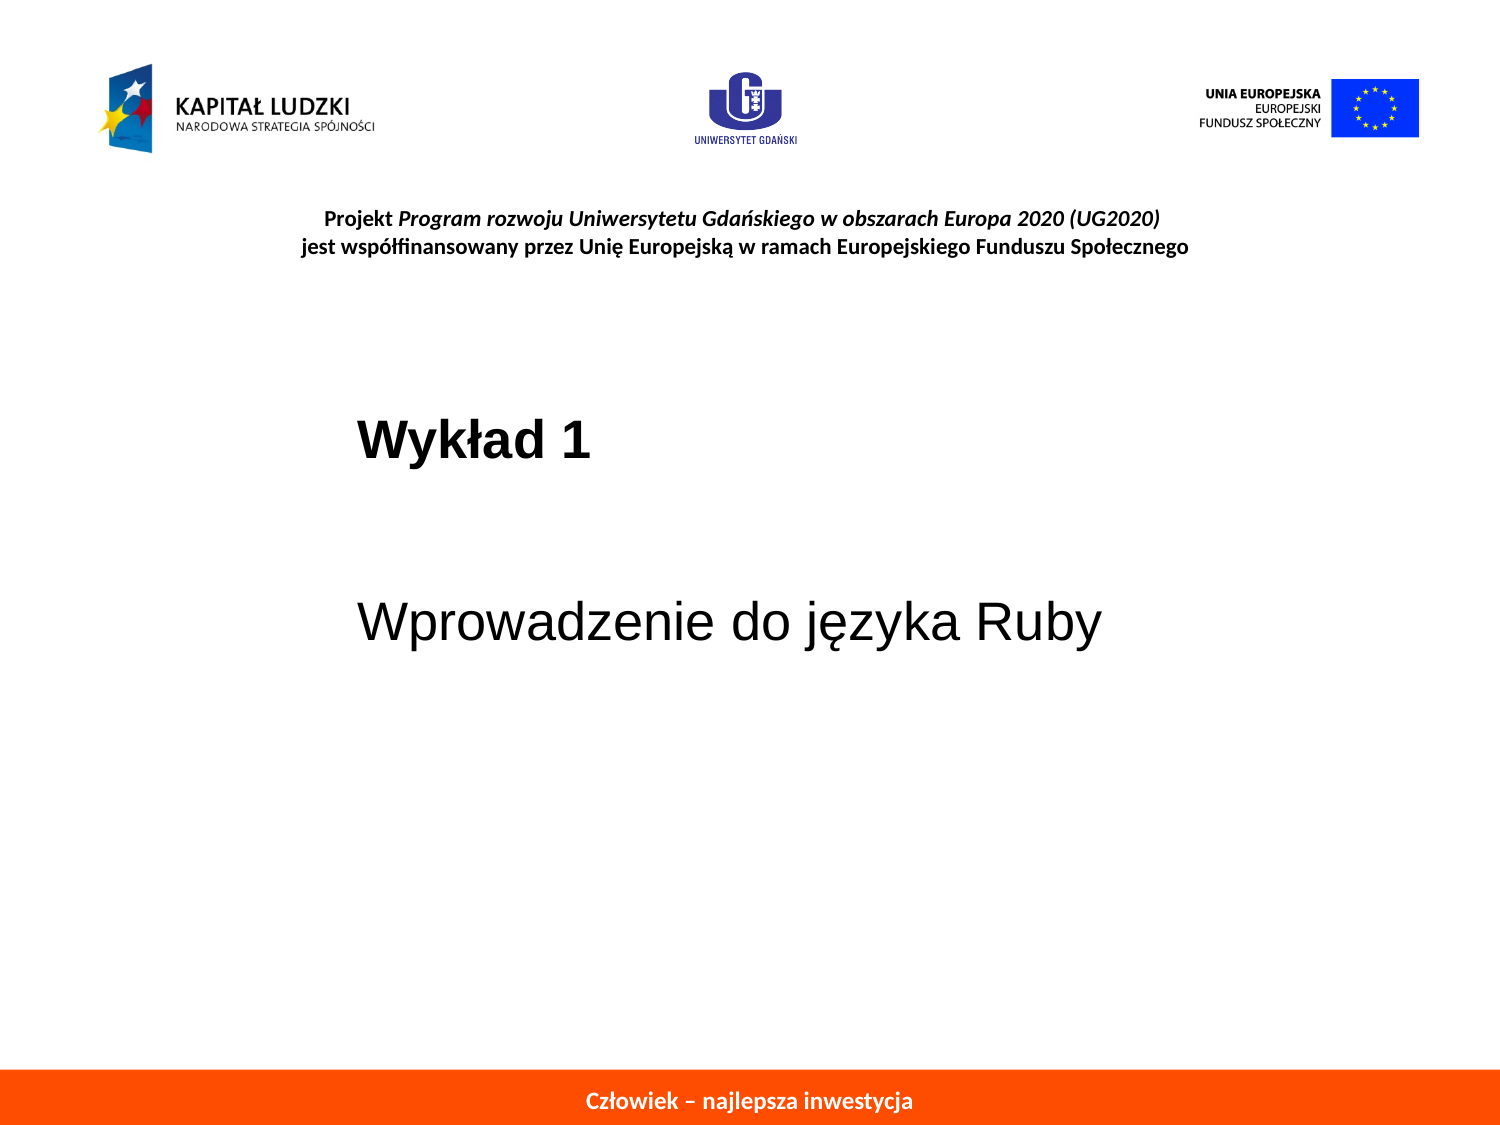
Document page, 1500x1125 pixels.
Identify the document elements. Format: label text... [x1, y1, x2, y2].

picture [1179, 60, 1439, 156]
footer Człowiek – najlepsza inwestycja [0, 1069, 1500, 1125]
picture [692, 69, 800, 147]
text_box Projekt Program rozwoju Uniwersytetu Gdańskiego w obszarach Europa 2020 (UG2020) jest współfinansowany przez Unię Europejską w ramach Europejskiego Funduszu Społecznego [53, 196, 1439, 267]
text_box Wprowadzenie do języka Ruby [342, 584, 1119, 660]
picture [53, 19, 418, 196]
text_box Wykład 1 [342, 401, 650, 478]
